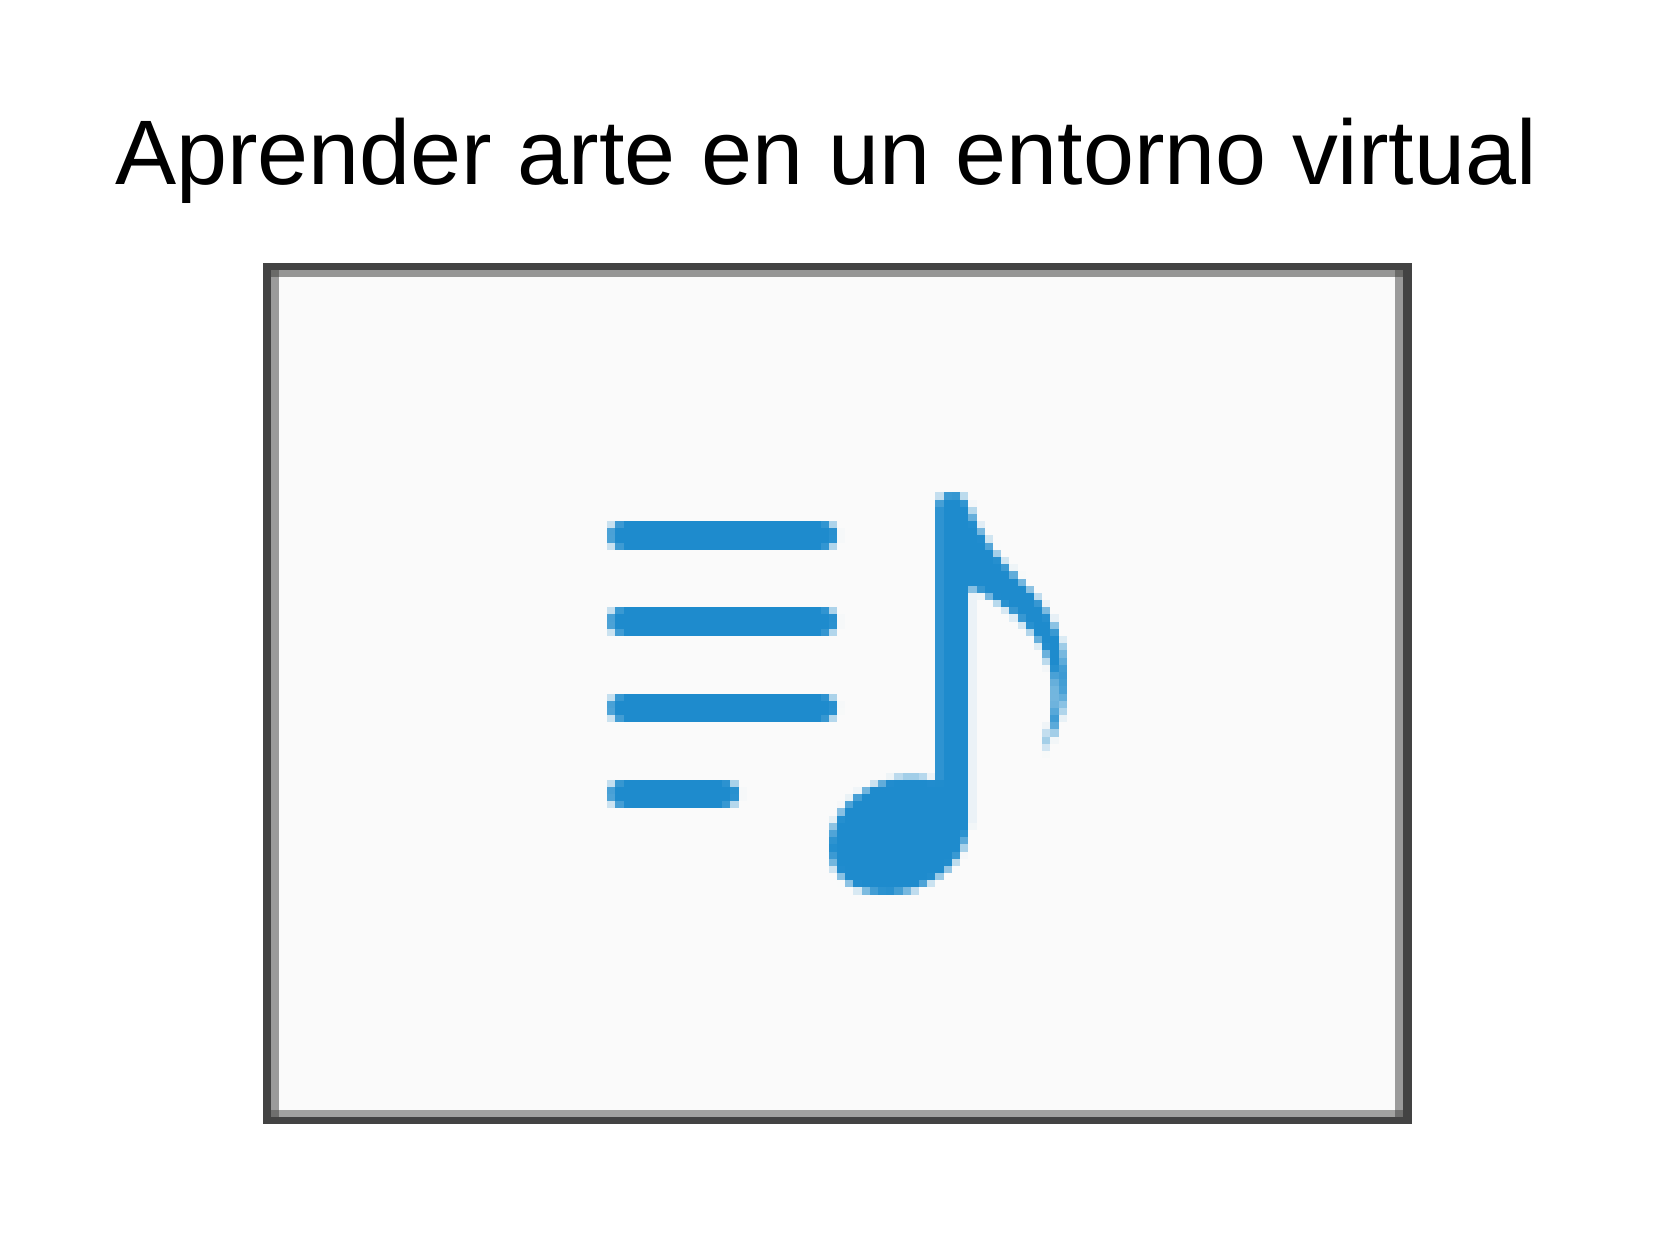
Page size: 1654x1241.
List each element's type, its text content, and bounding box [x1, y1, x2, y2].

title Aprender arte en un entorno virtual [82, 56, 1571, 250]
text_box [262, 262, 1413, 1126]
